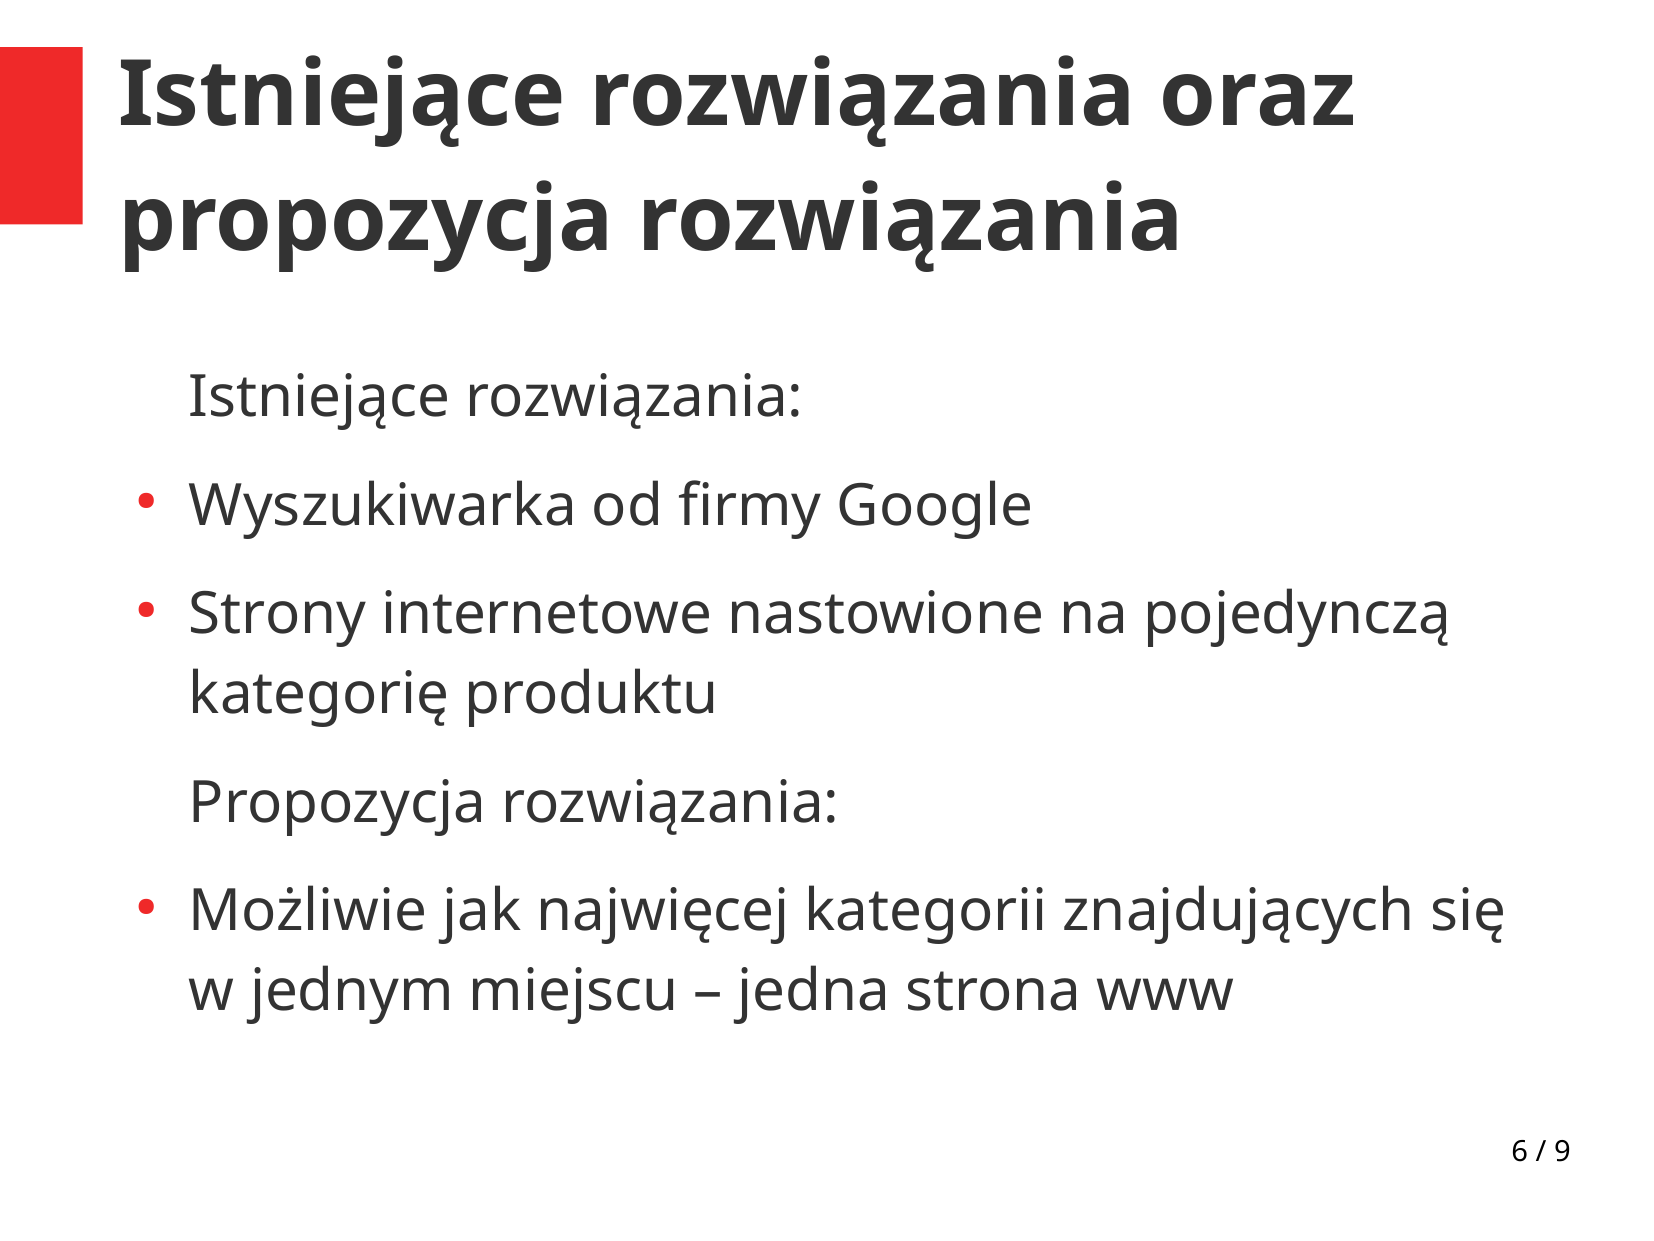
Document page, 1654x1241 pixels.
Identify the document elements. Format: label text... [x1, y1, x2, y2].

list Istniejące rozwiązania: Wyszukiwarka od firmy Google Strony internetowe nastowione na pojedynczą kategorię produktu Propozycja rozwiązania: Możliwie jak najwięcej kategorii znajdujących się w jednym miejscu – jedna strona www [118, 354, 1536, 1074]
title Istniejące rozwiązania oraz propozycja rozwiązania [118, 27, 1571, 278]
